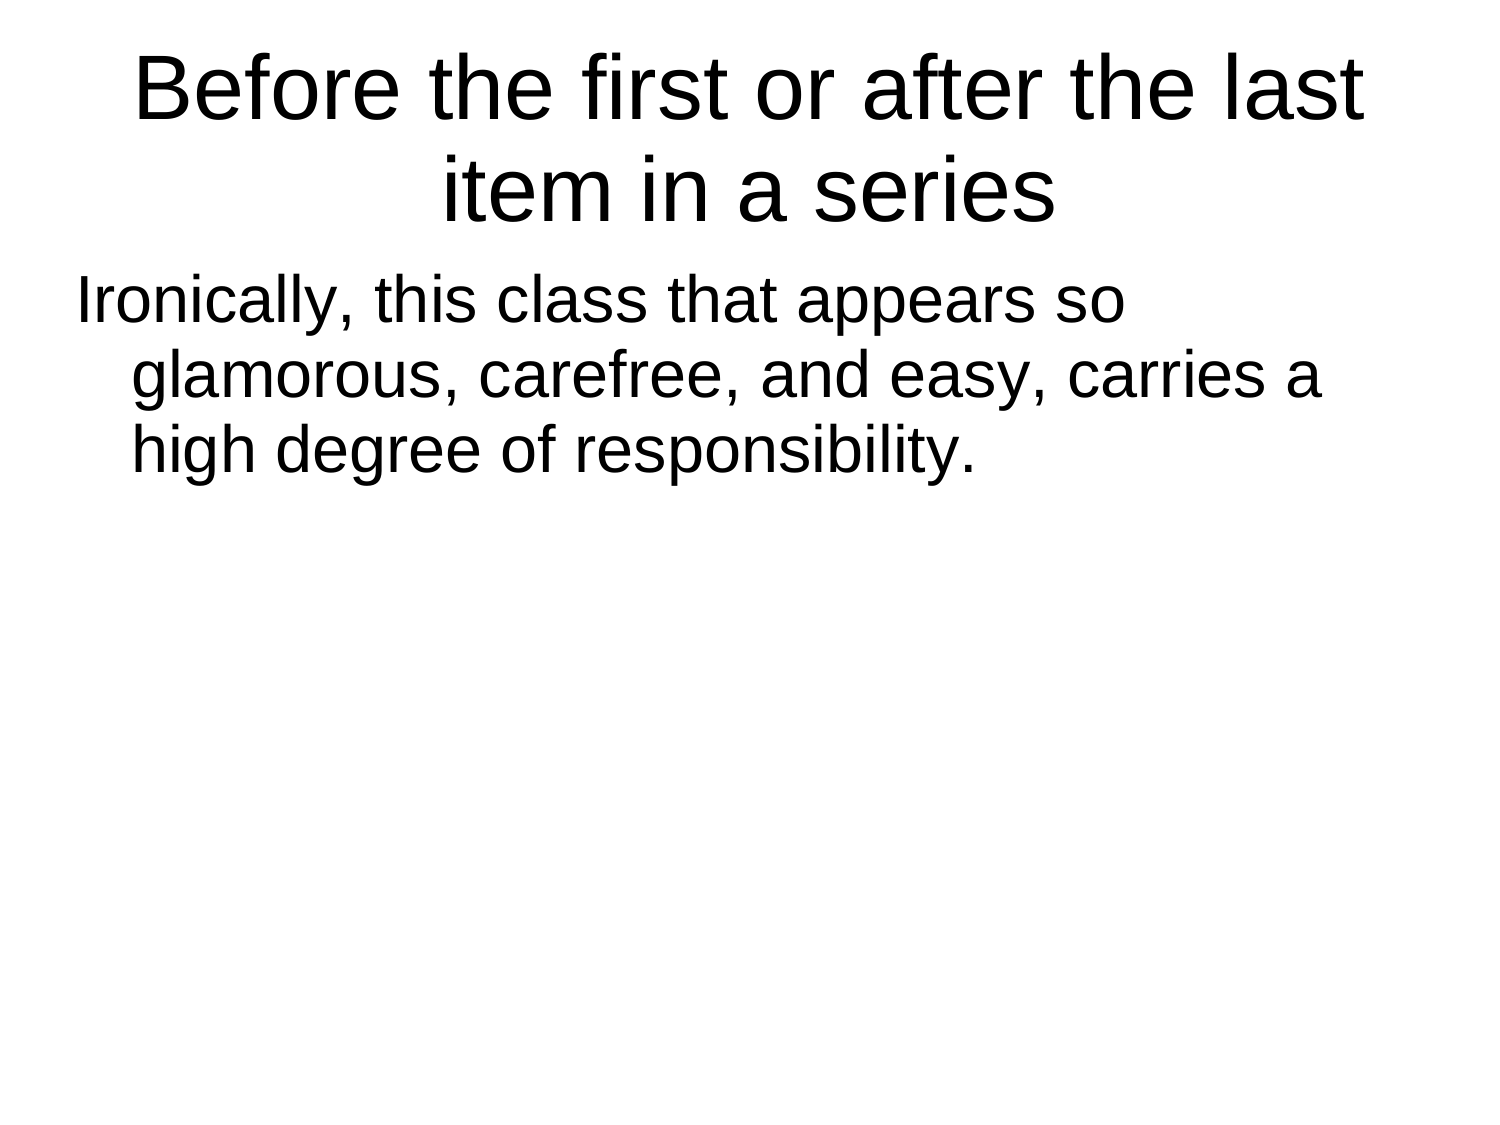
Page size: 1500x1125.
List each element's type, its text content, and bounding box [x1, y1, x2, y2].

list Ironically, this class that appears so glamorous, carefree, and easy, carries a high degree of responsibility. [75, 262, 1426, 1006]
title Before the first or after the last item in a series [75, 36, 1426, 242]
